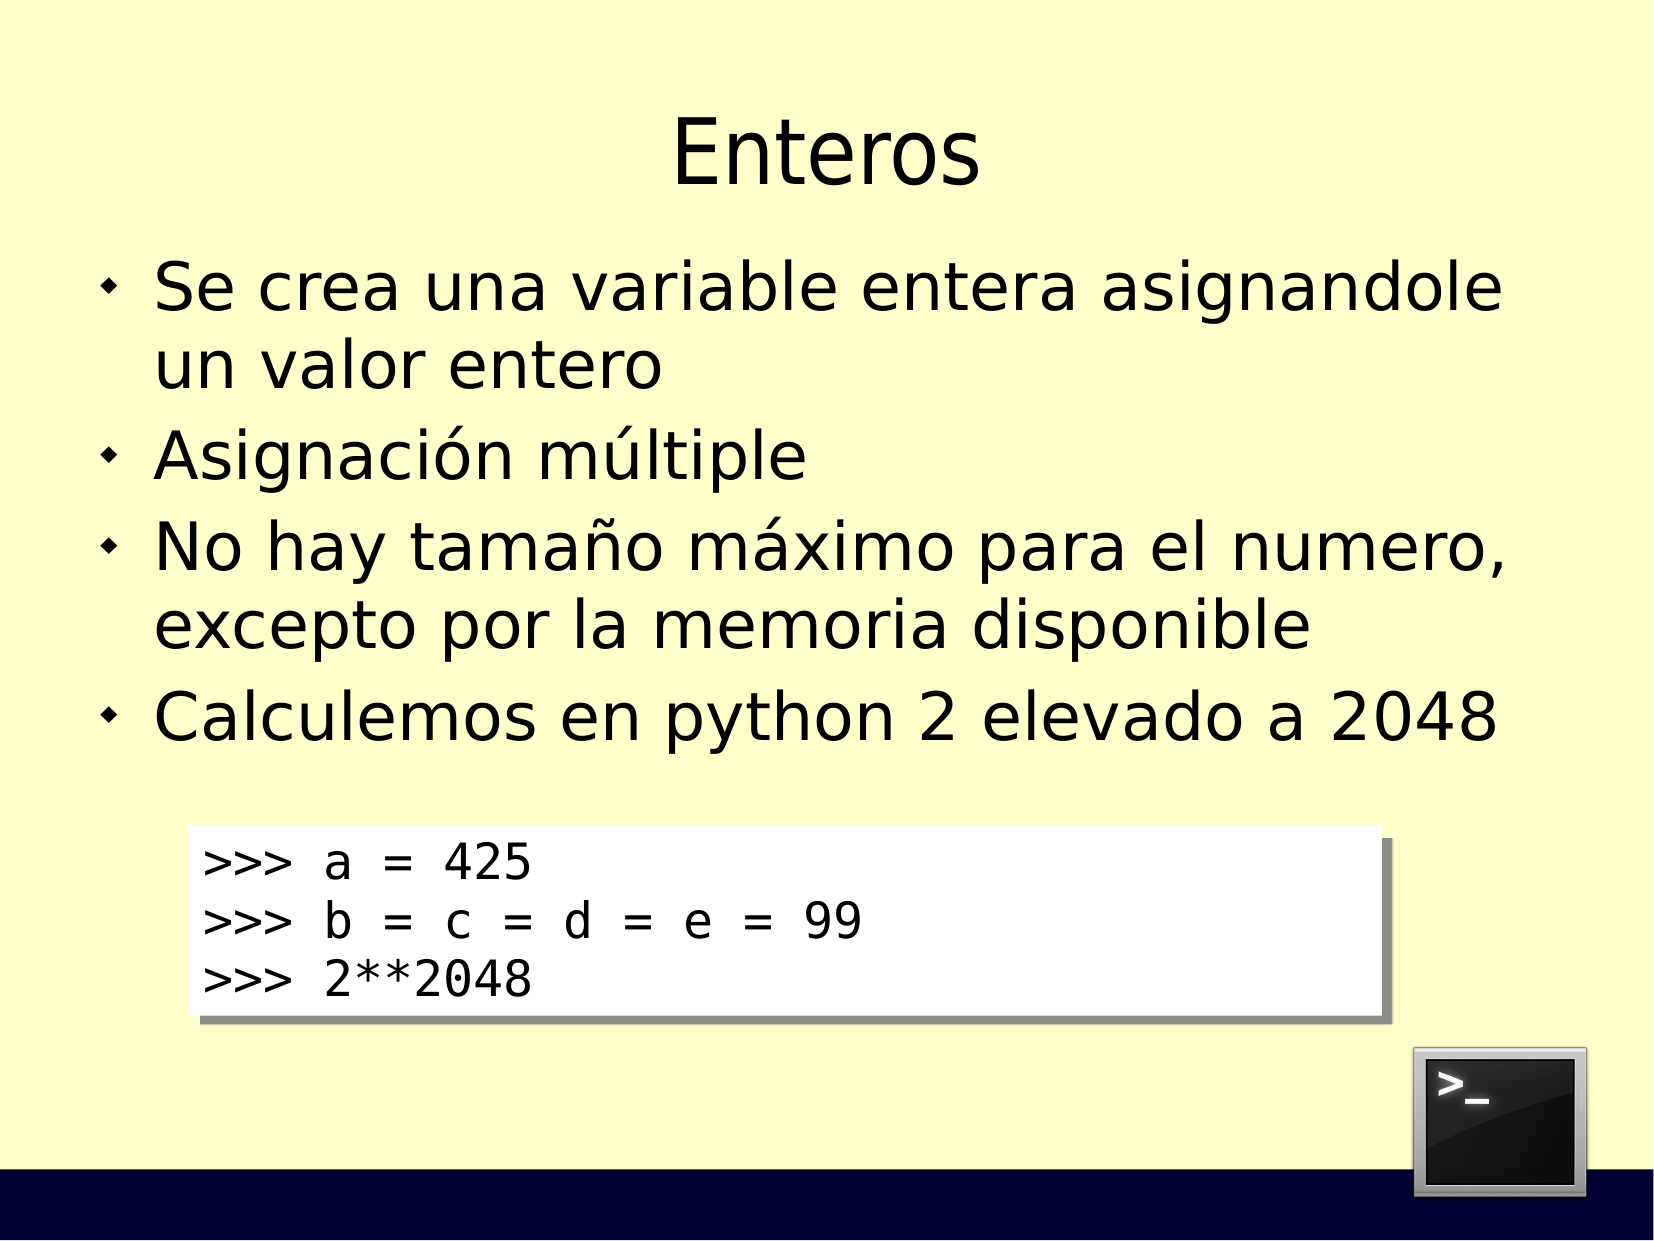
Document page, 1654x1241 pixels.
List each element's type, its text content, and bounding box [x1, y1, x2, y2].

title Enteros [82, 49, 1571, 257]
picture [1405, 1027, 1595, 1217]
list Se crea una variable entera asignandole un valor entero Asignación múltiple No hay tamaño máximo para el numero, excepto por la memoria disponible Calculemos en python 2 elevado a 2048 [82, 224, 1538, 780]
text_box >>> a = 425 >>> b = c = d = e = 99 >>> 2**2048 [188, 826, 1382, 1016]
